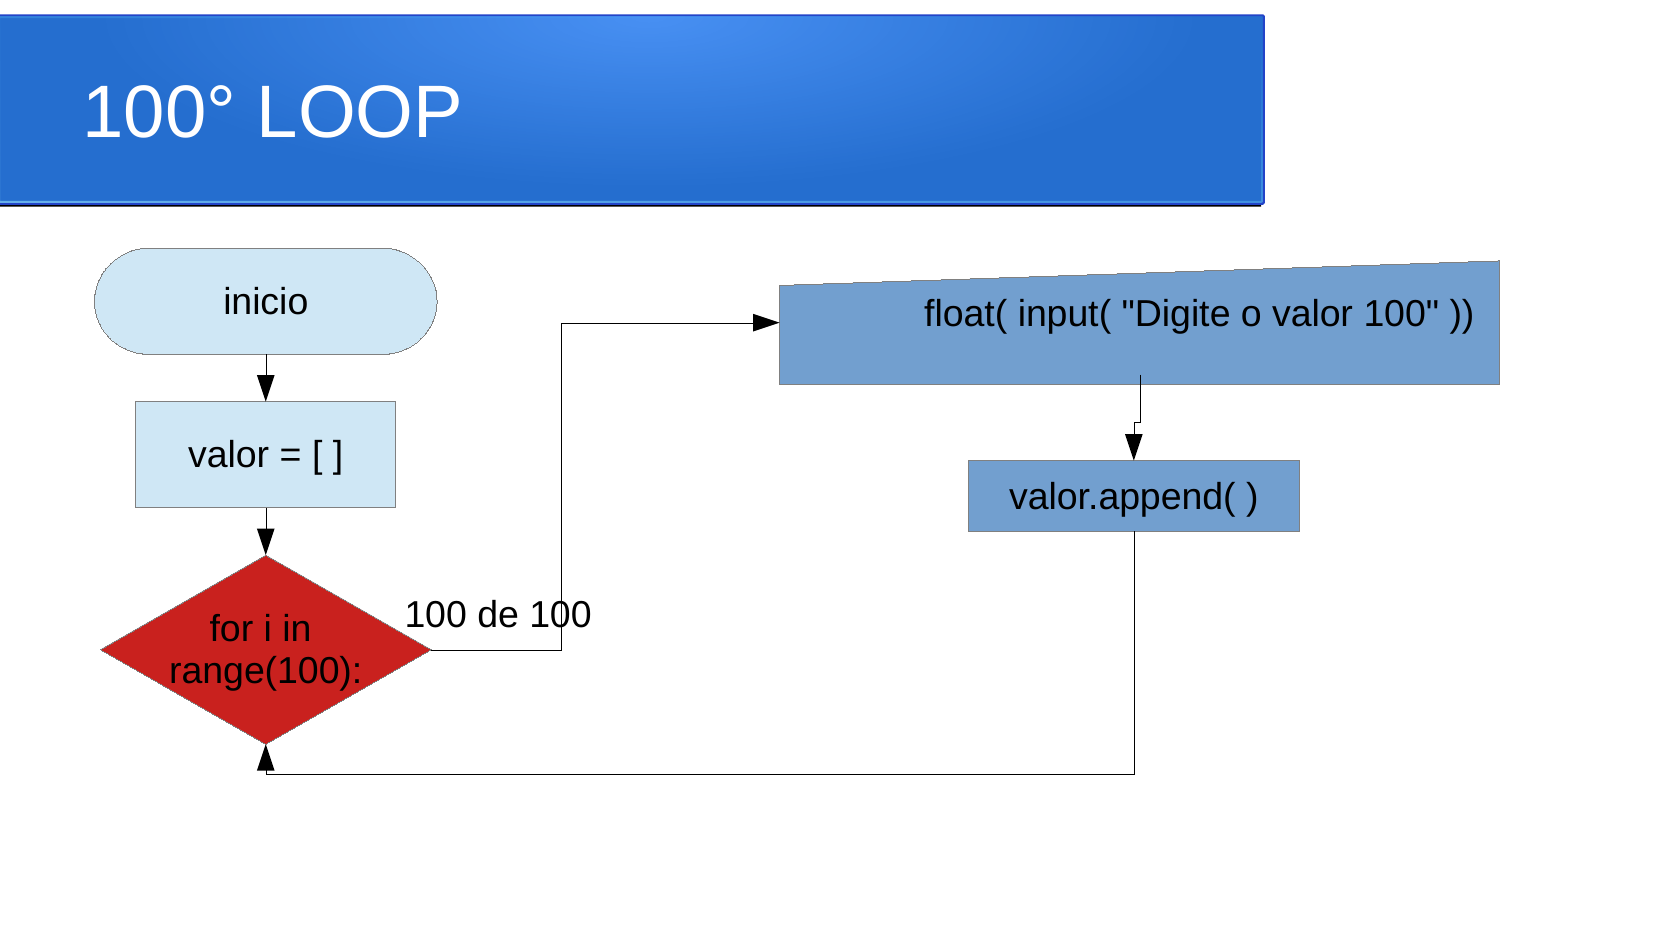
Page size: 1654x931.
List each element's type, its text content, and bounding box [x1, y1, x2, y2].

text_box float( input( "Digite o valor 100" )) [779, 260, 1500, 385]
title 100° LOOP [82, 35, 1235, 189]
text_box 100 de 100 [389, 586, 615, 686]
text_box inicio [94, 248, 438, 355]
text_box valor.append( ) [968, 460, 1300, 532]
text_box valor = [ ] [135, 401, 396, 508]
text_box for i in range(100): [100, 555, 432, 745]
